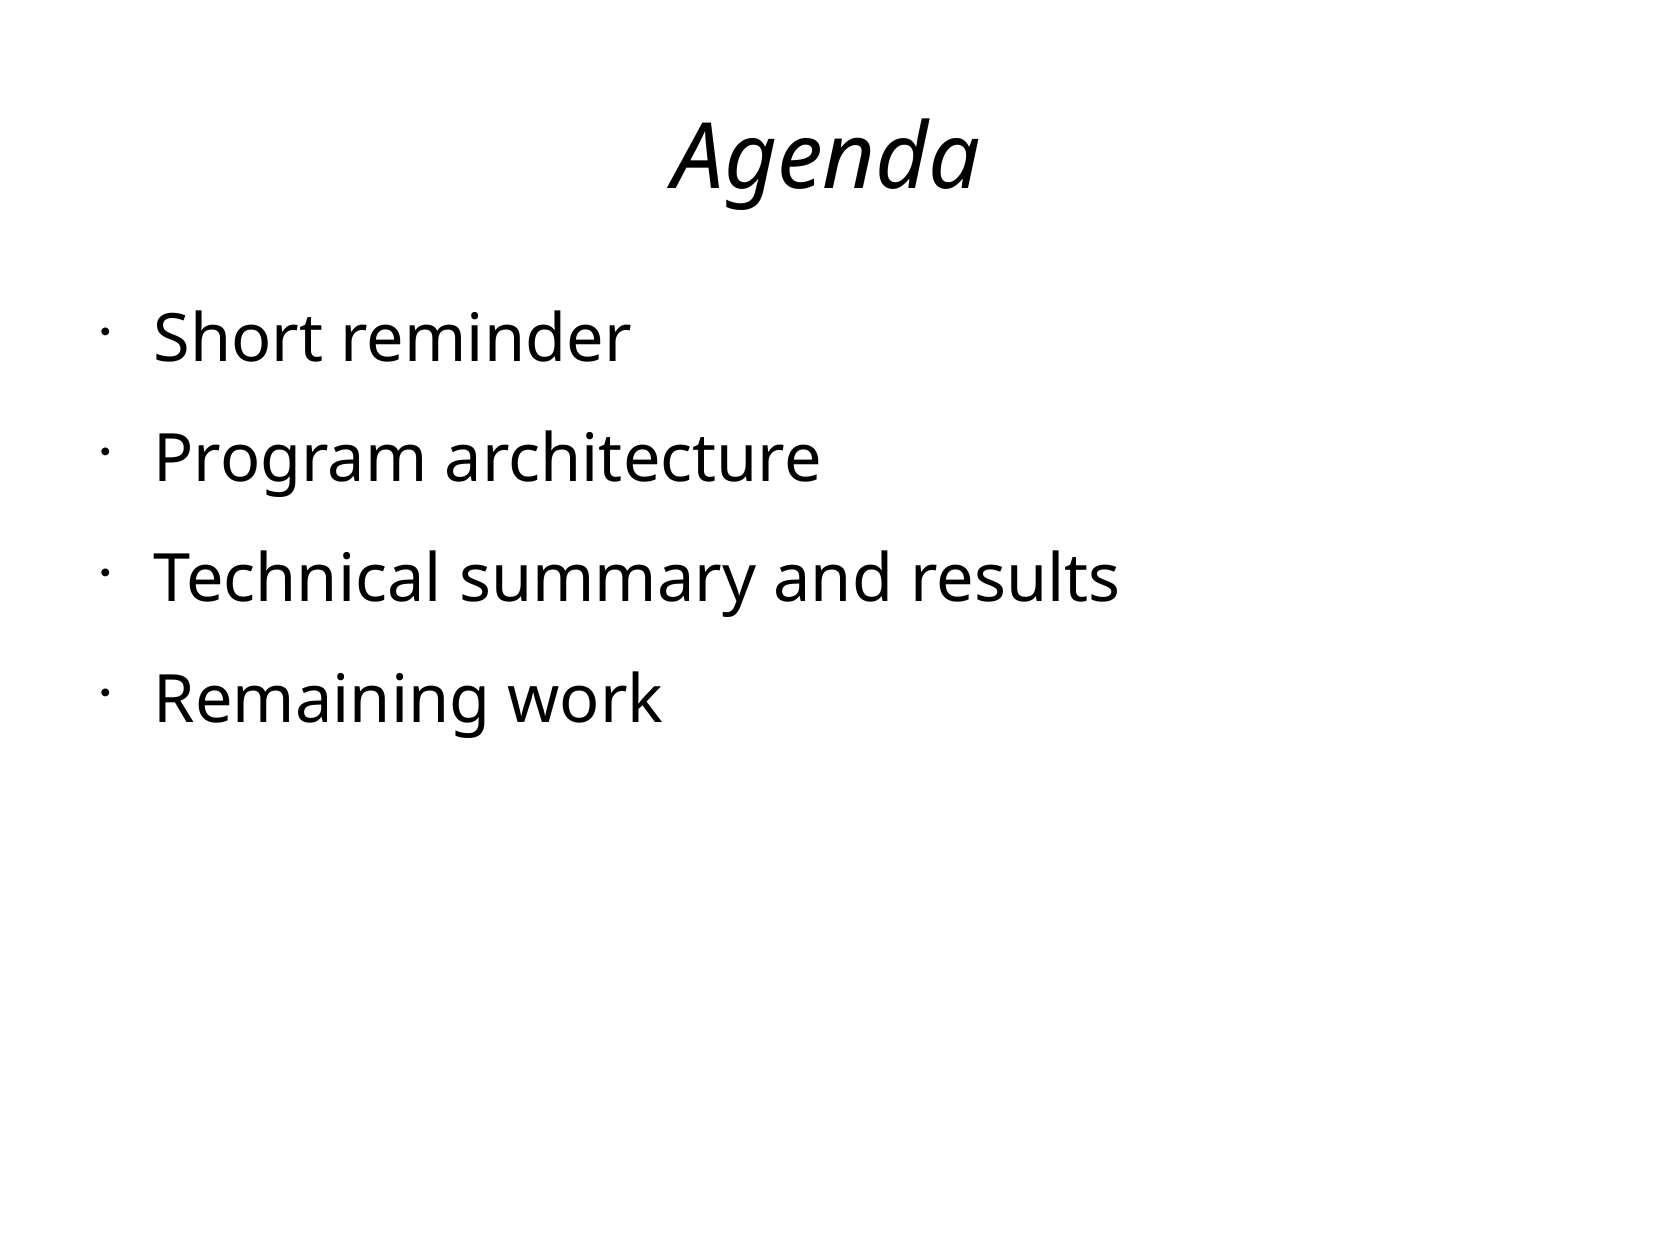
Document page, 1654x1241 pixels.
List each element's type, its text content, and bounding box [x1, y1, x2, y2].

title Agenda [82, 56, 1571, 250]
list Short reminder Program architecture Technical summary and results Remaining work [82, 290, 1571, 1109]
